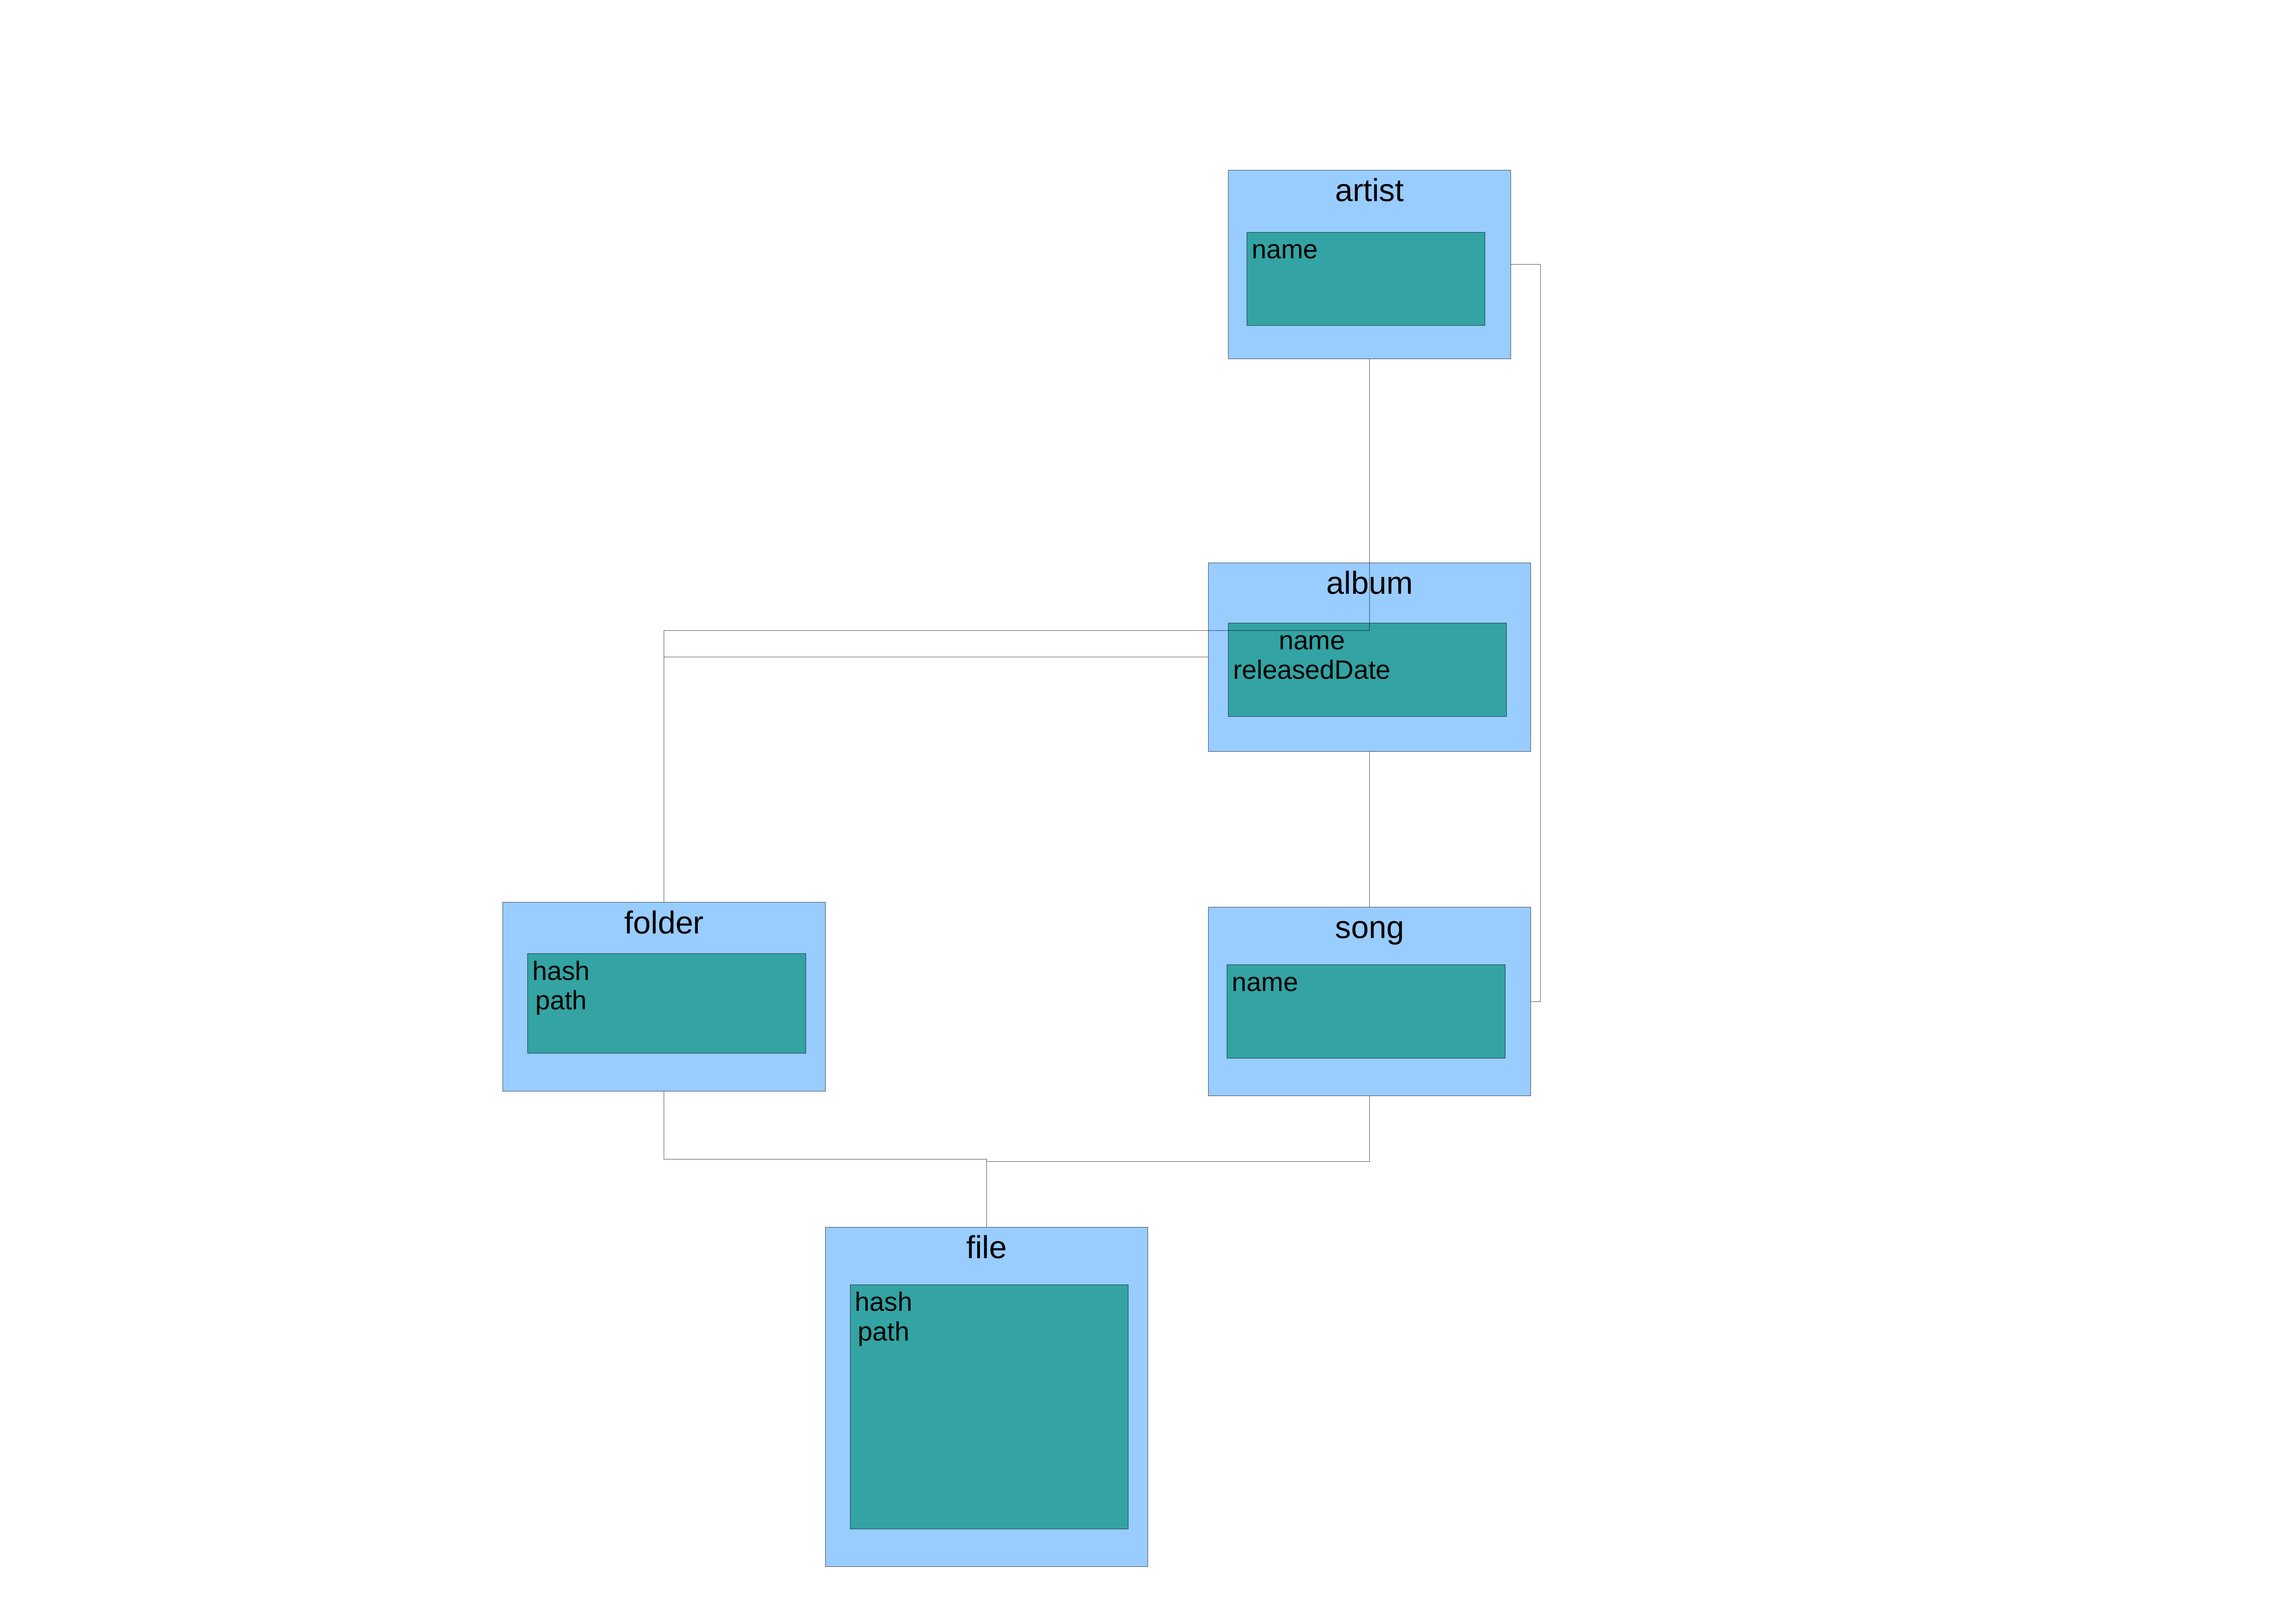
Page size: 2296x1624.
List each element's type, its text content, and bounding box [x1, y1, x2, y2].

text_box name releasedDate [1228, 623, 1507, 717]
text_box hash path [850, 1285, 1128, 1529]
text_box hash path [527, 953, 806, 1053]
text_box album [1208, 563, 1531, 752]
text_box name releasedDate [1228, 623, 1369, 630]
text_box name [1247, 232, 1485, 326]
text_box folder [503, 902, 826, 1091]
text_box artist [1228, 170, 1511, 359]
text_box name [1227, 965, 1505, 1058]
text_box file [825, 1227, 1148, 1567]
text_box album [1208, 563, 1369, 630]
text_box song [1208, 907, 1531, 1096]
